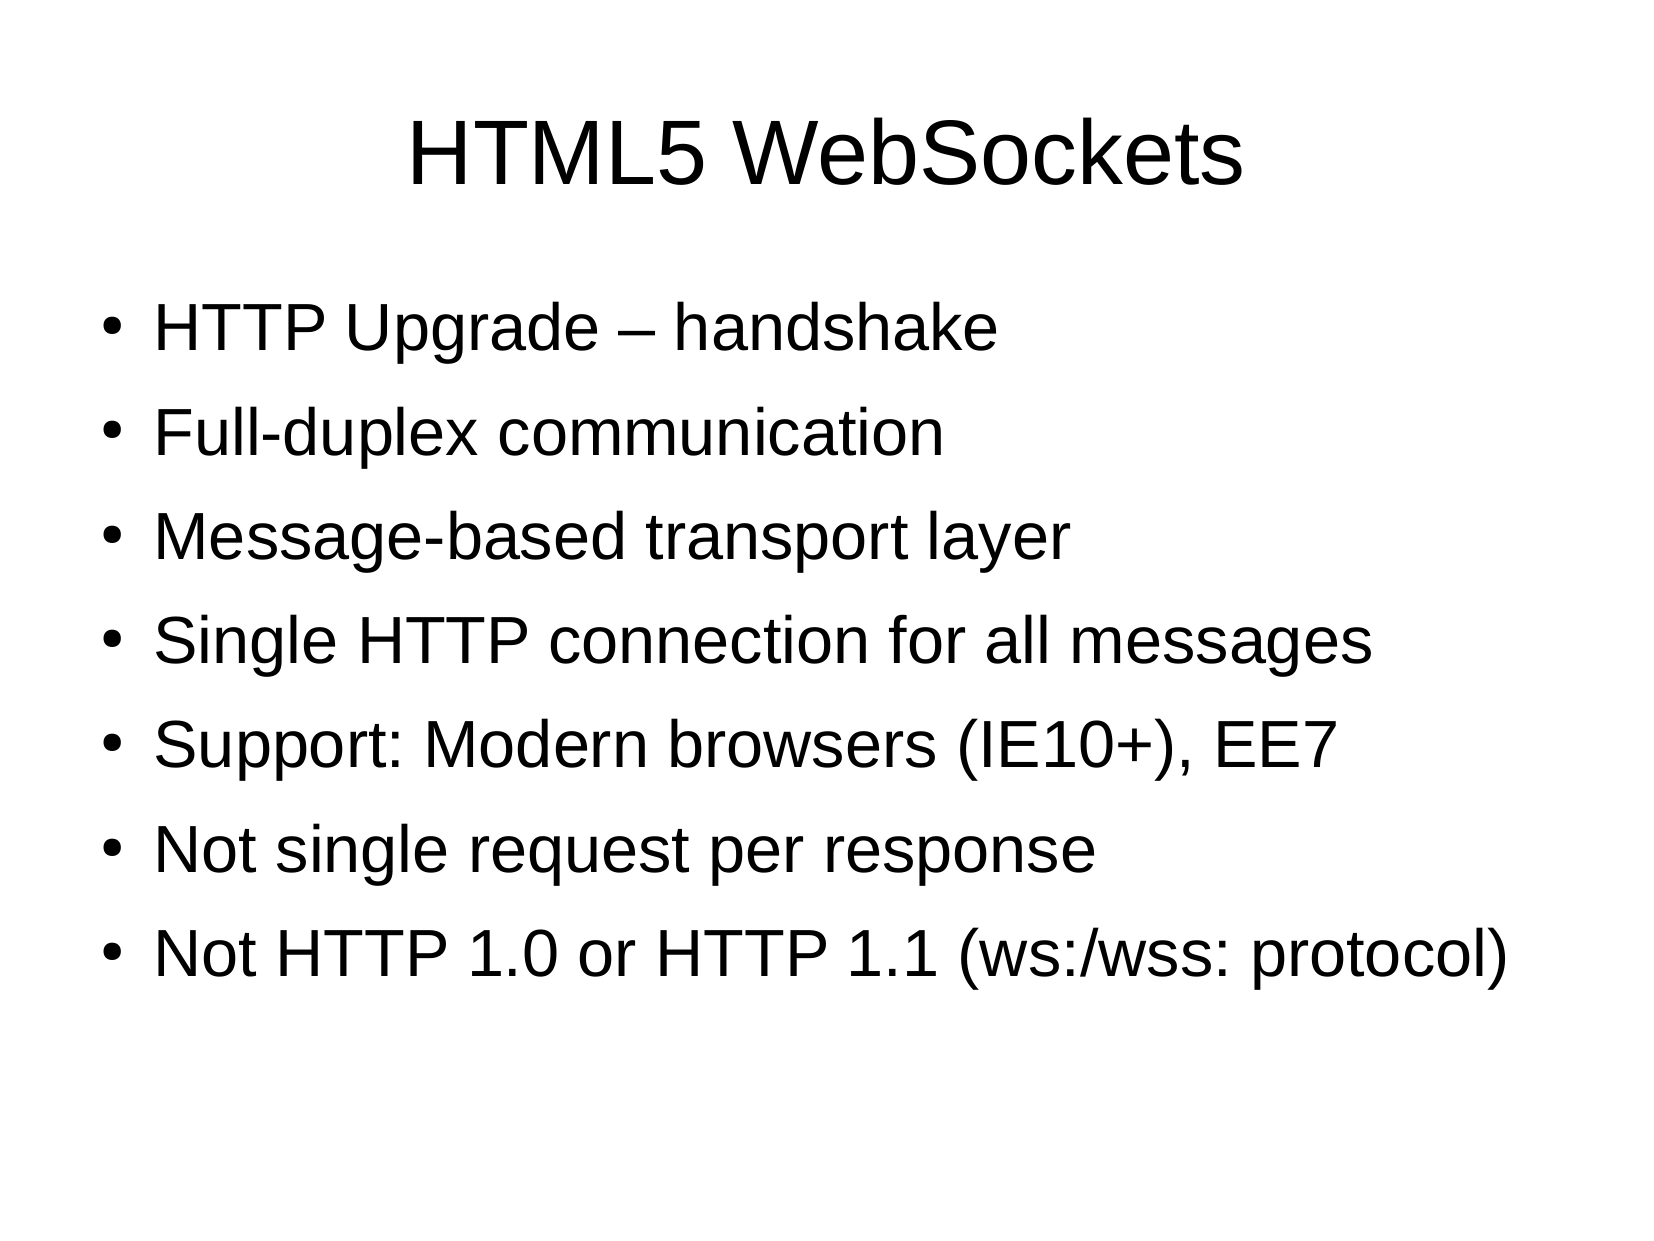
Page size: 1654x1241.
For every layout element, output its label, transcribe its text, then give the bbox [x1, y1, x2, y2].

title HTML5 WebSockets [82, 49, 1571, 257]
list HTTP Upgrade – handshake Full-duplex communication Message-based transport layer Single HTTP connection for all messages Support: Modern browsers (IE10+), EE7 Not single request per response Not HTTP 1.0 or HTTP 1.1 (ws:/wss: protocol) [82, 290, 1571, 1010]
